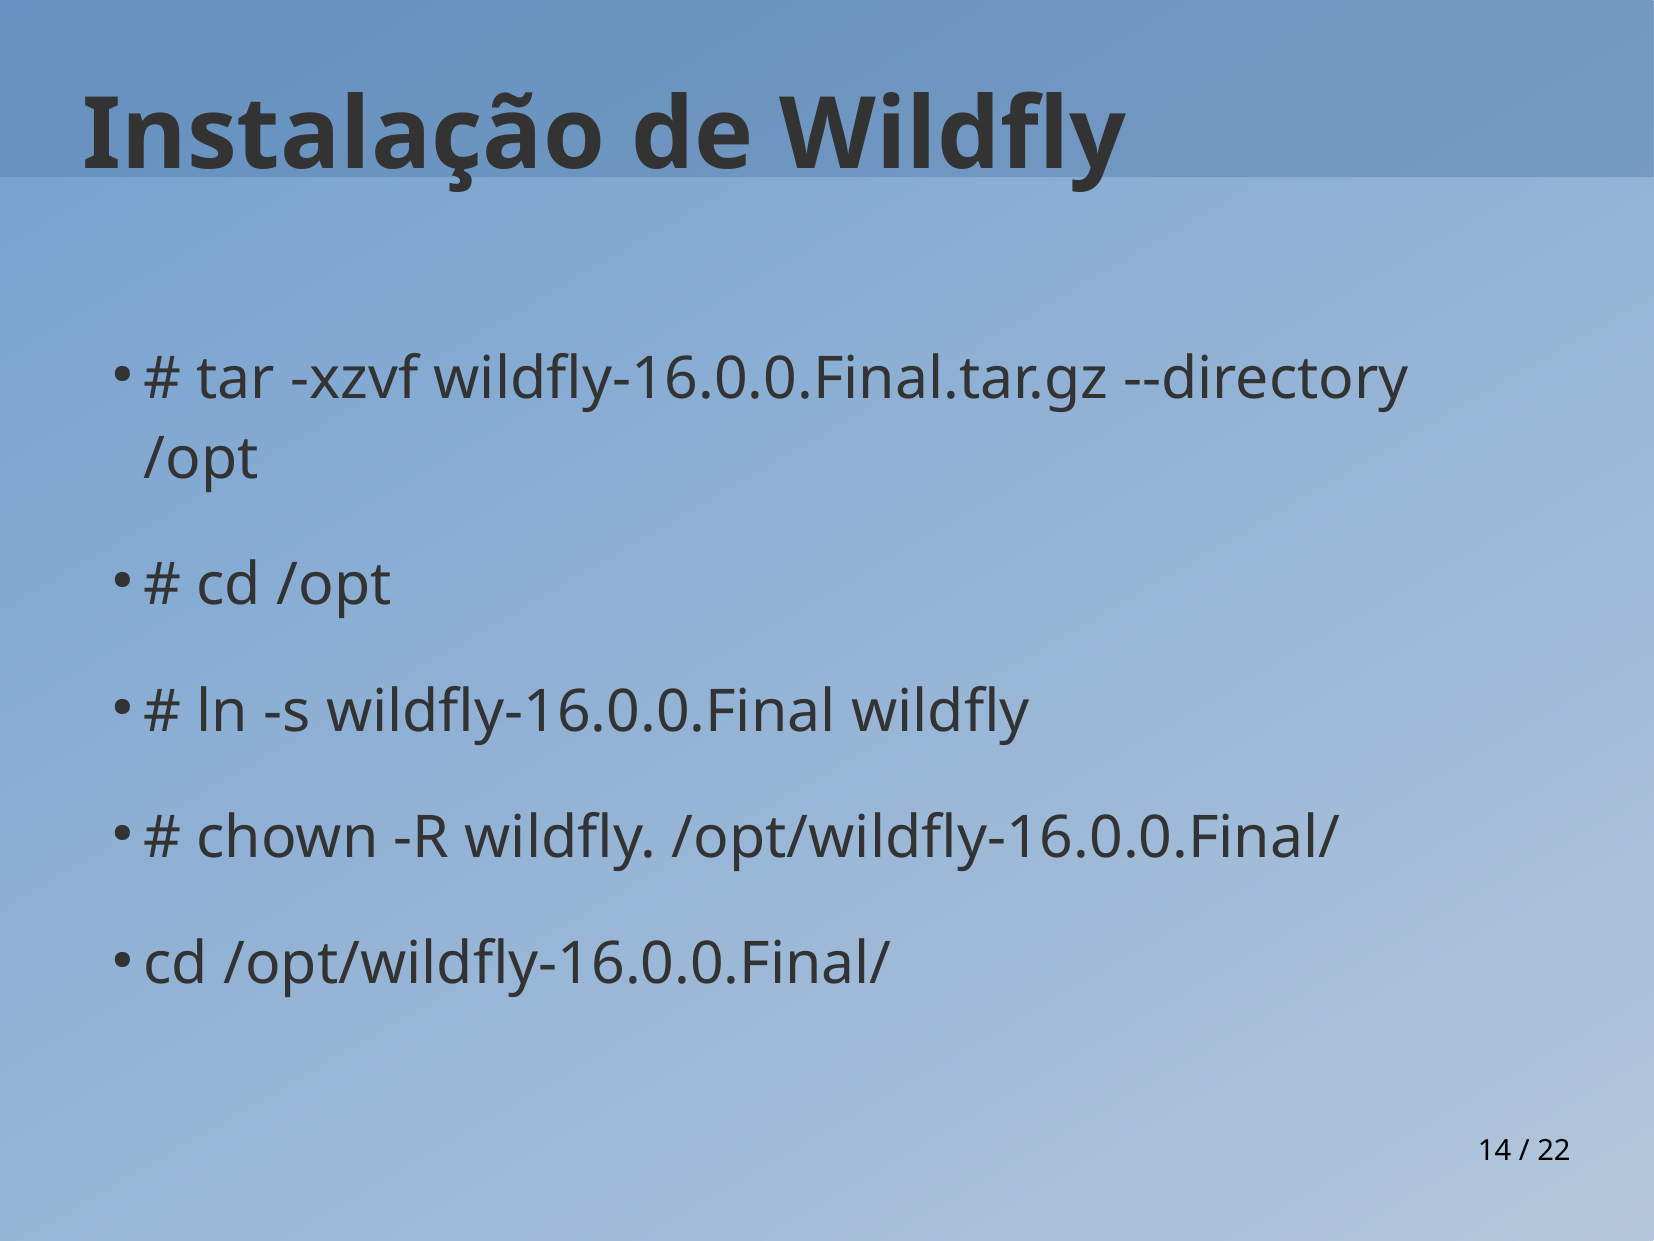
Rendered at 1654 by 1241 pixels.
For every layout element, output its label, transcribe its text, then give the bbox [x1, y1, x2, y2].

title Instalação de Wildfly [82, 11, 1489, 249]
list # tar -xzvf wildfly-16.0.0.Final.tar.gz --directory /opt # cd /opt # ln -s wildfly-16.0.0.Final wildfly # chown -R wildfly. /opt/wildfly-16.0.0.Final/ cd /opt/wildfly-16.0.0.Final/ [101, 335, 1508, 1009]
